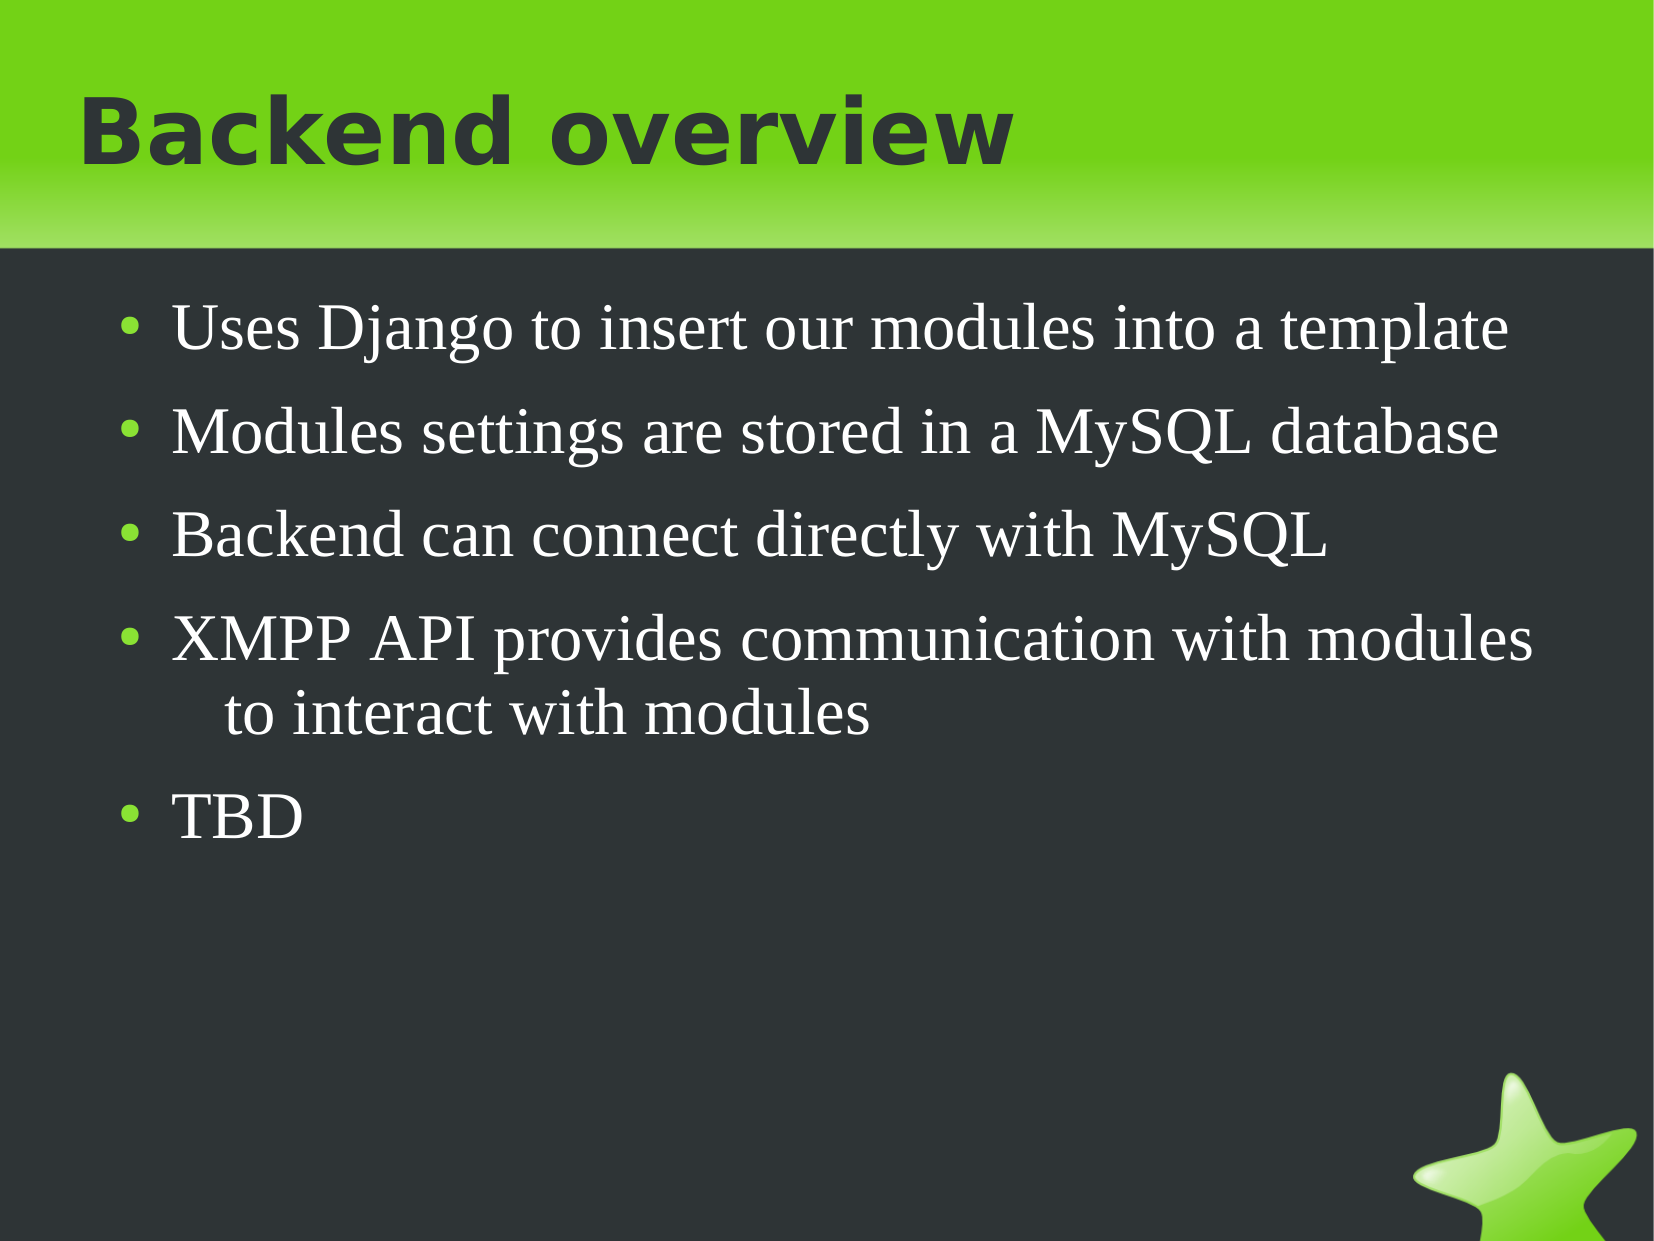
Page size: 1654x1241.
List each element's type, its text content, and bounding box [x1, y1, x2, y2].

picture [0, 0, 1654, 1241]
title Backend overview [76, 36, 1565, 229]
list Uses Django to insert our modules into a template Modules settings are stored in a MySQL database Backend can connect directly with MySQL XMPP API provides communication with modules to interact with modules TBD [82, 290, 1571, 1094]
